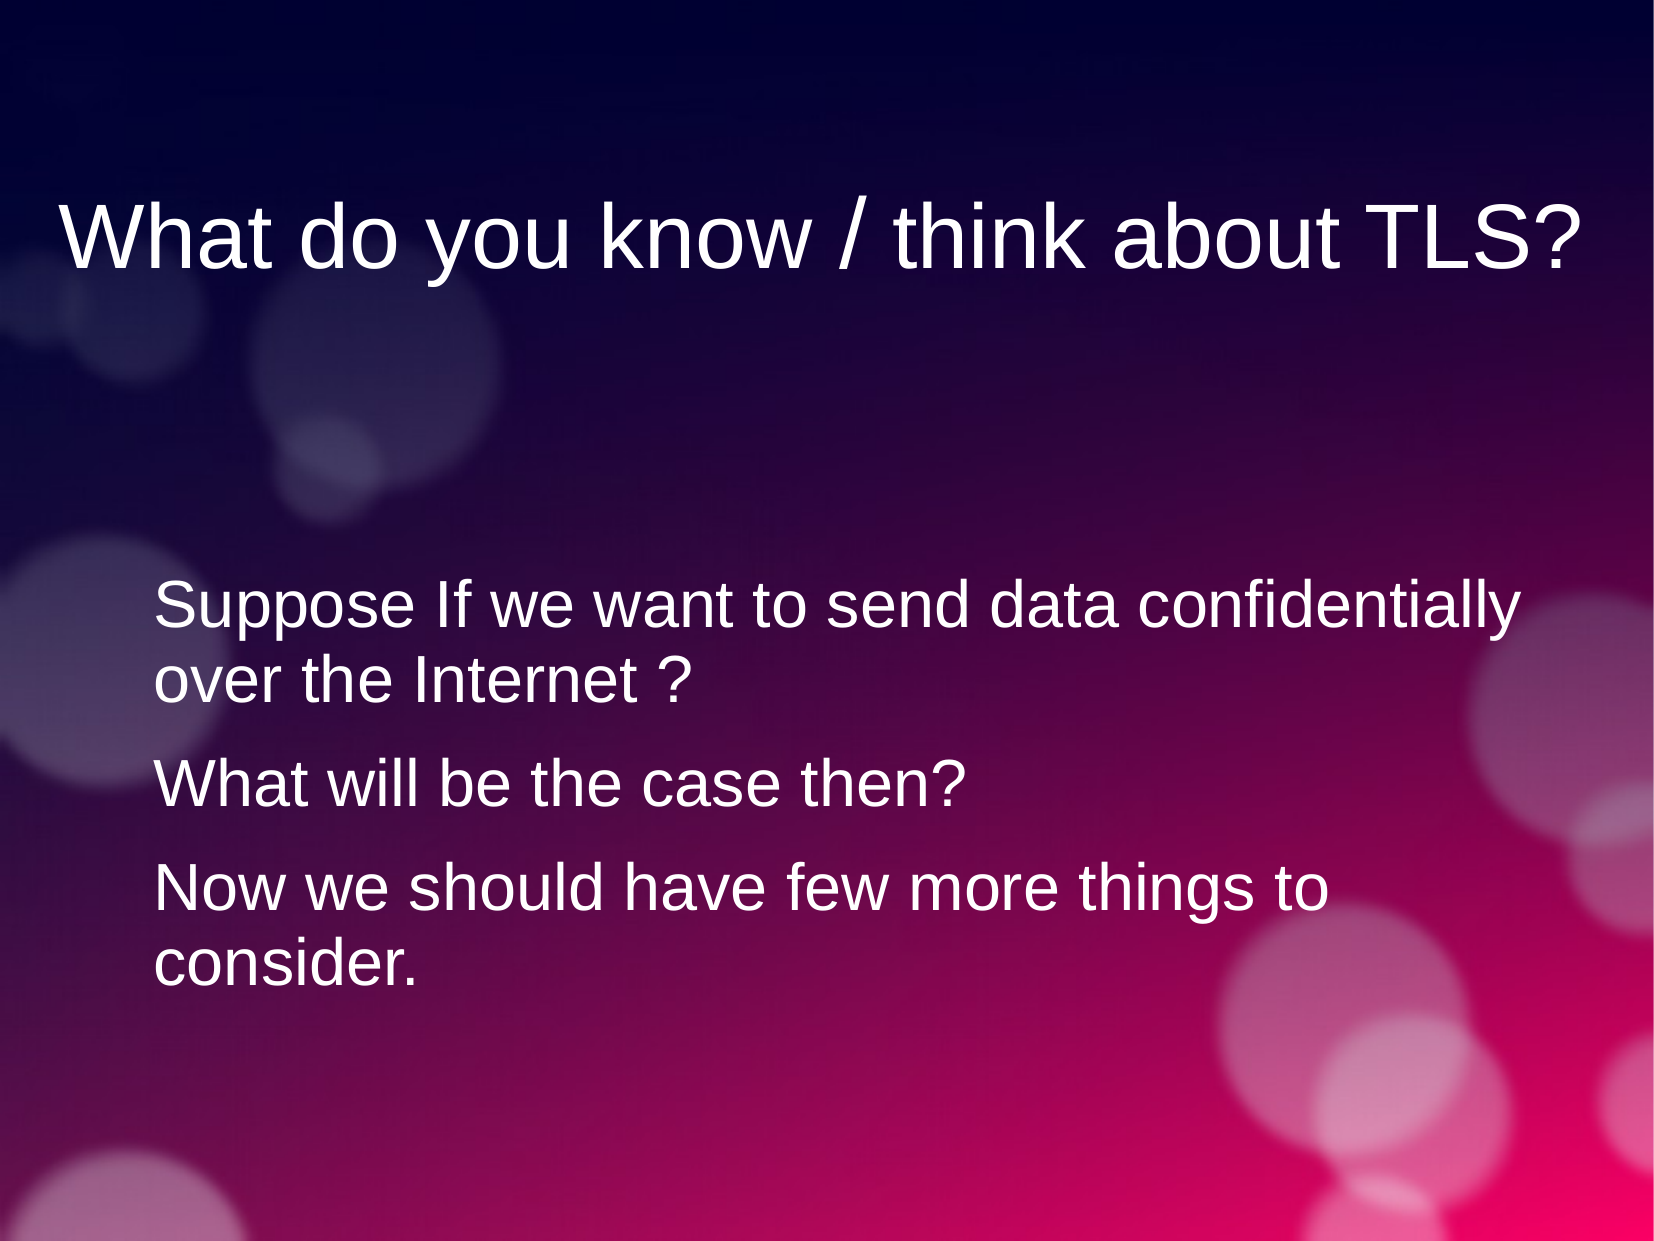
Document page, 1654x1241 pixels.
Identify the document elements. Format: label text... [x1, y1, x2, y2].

picture [0, 0, 1654, 1241]
list Suppose If we want to send data confidentially over the Internet ? What will be the case then? Now we should have few more things to consider. [82, 566, 1571, 1010]
title What do you know / think about TLS? [59, 129, 1595, 338]
